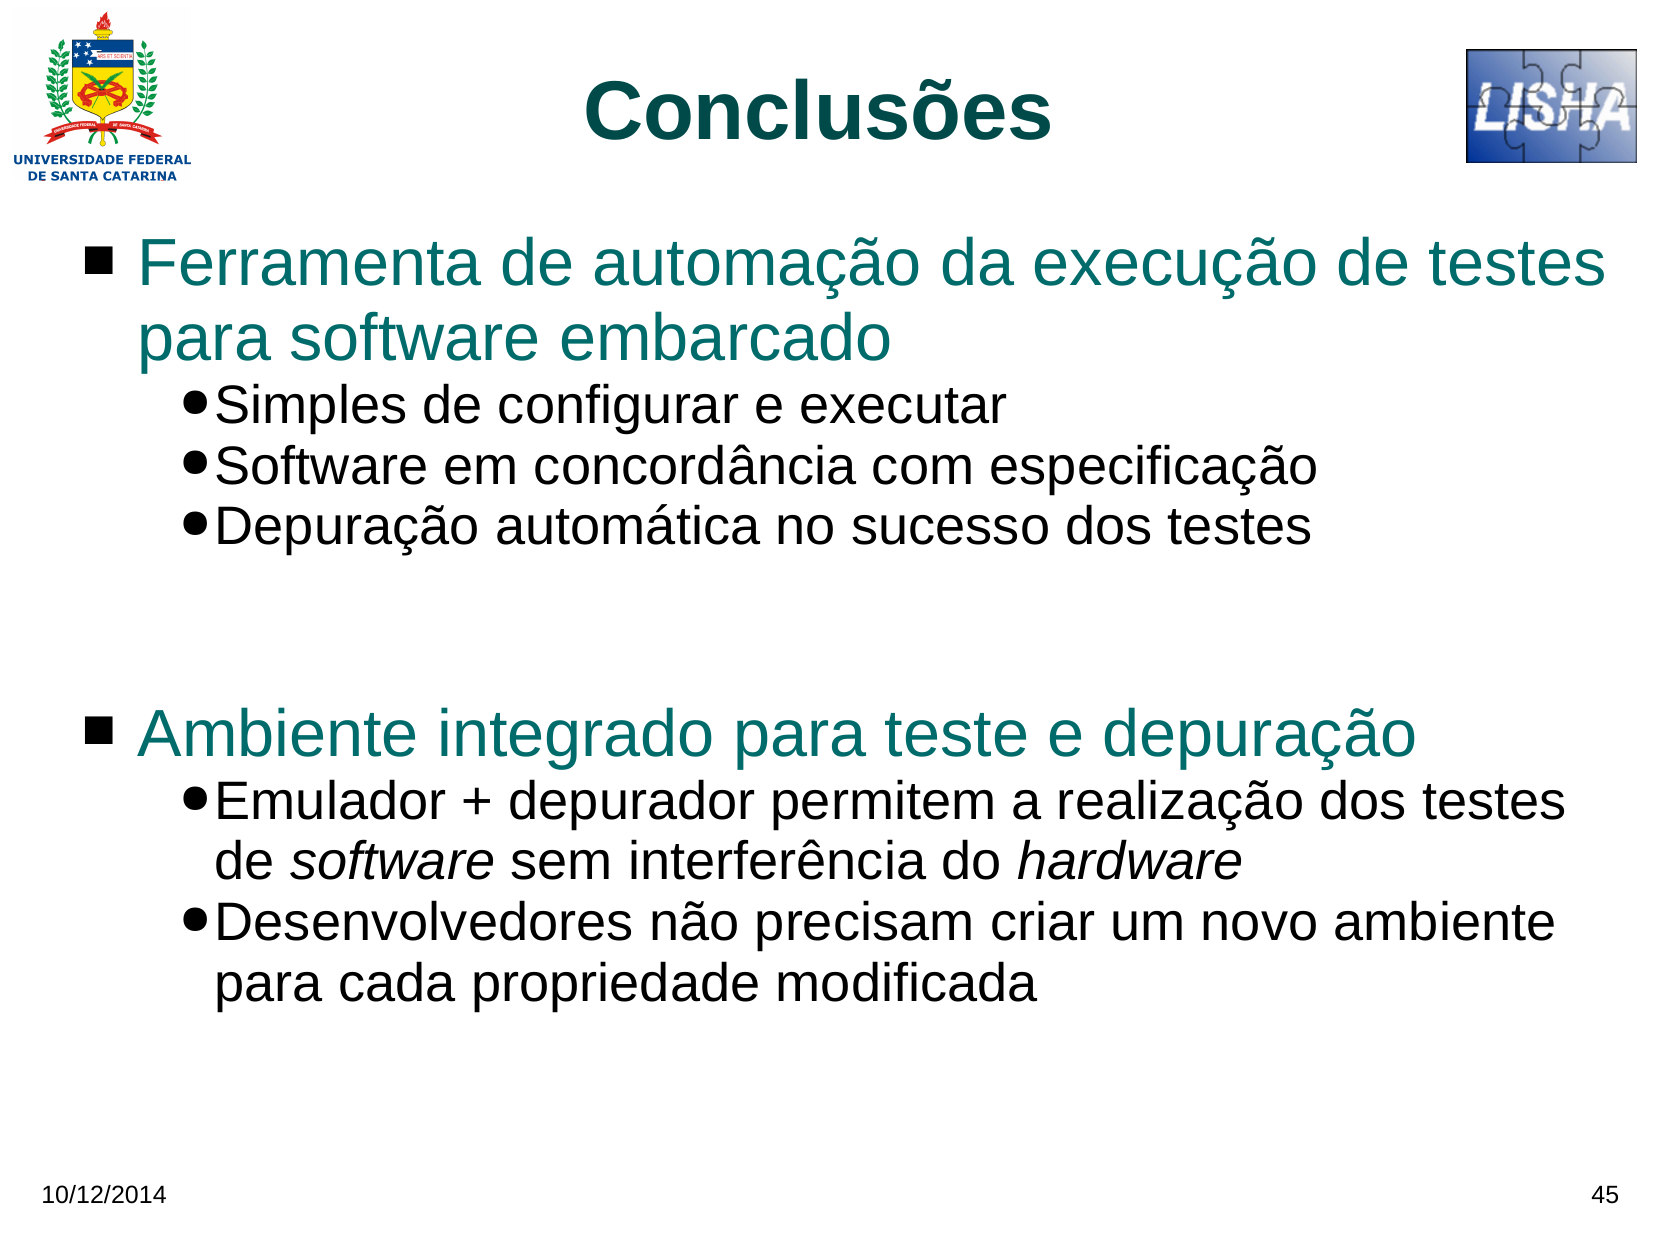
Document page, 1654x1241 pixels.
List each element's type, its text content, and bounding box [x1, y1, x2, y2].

picture [13, 6, 191, 181]
picture [1466, 49, 1637, 163]
title Conclusões [212, 61, 1426, 174]
list Ferramenta de automação da execução de testes para software embarcado Simples de configurar e executar Software em concordância com especificação Depuração automática no sucesso dos testes Ambiente integrado para teste e depuração Emulador + depurador permitem a realização dos testes de software sem interferência do hardware Desenvolvedores não precisam criar um novo ambiente para cada propriedade modificada [37, 225, 1613, 1180]
